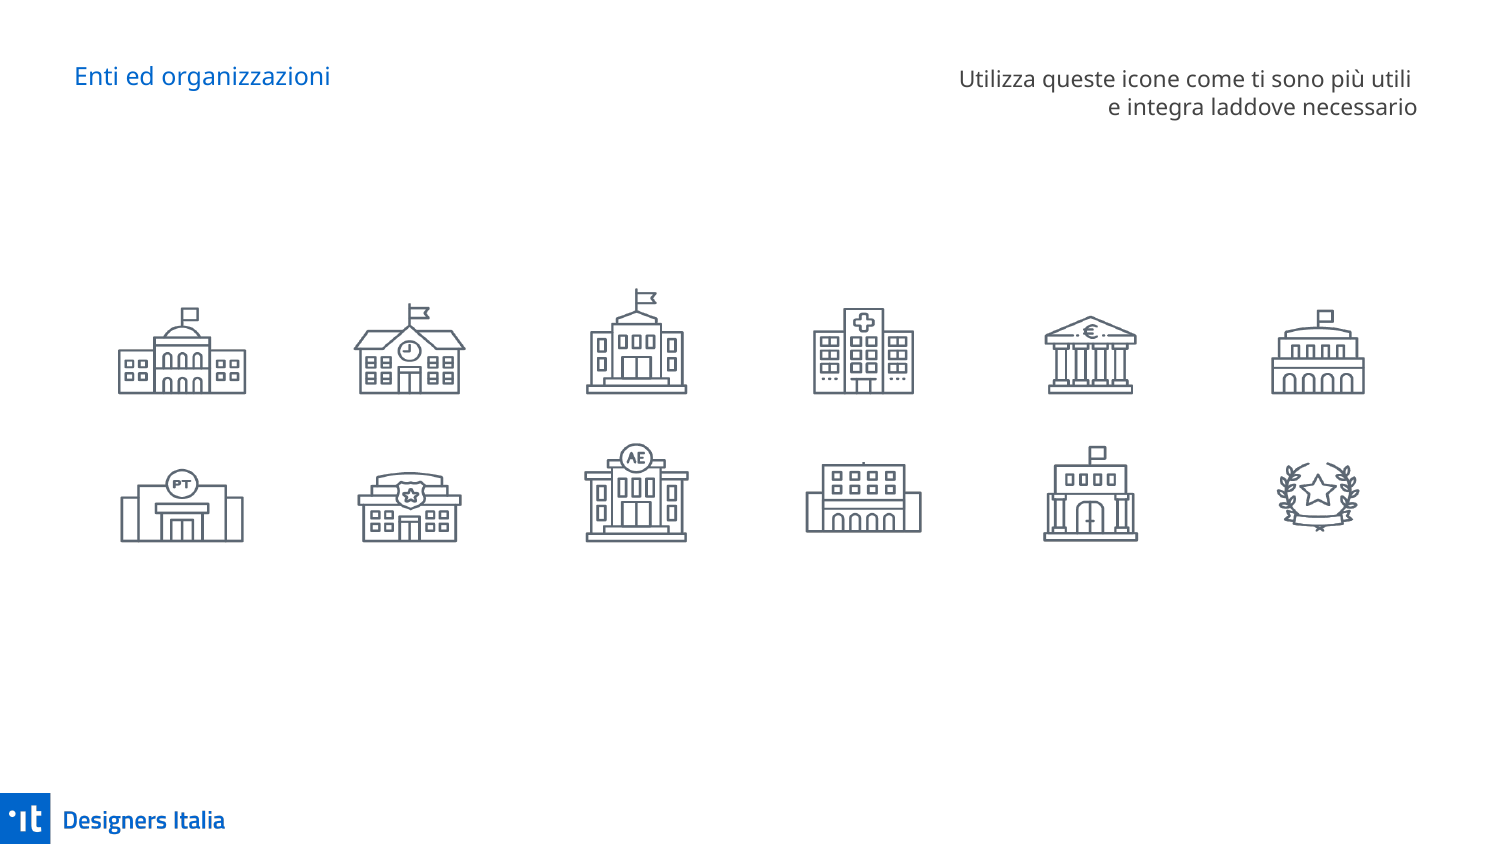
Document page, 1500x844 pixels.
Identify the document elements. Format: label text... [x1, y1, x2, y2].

picture [1244, 279, 1392, 408]
picture [789, 462, 938, 556]
picture [1244, 427, 1392, 556]
picture [789, 279, 938, 408]
picture [108, 279, 256, 408]
picture [335, 279, 484, 408]
picture [1016, 435, 1165, 565]
text_box Utilizza queste icone come ti sono più utili e integra laddove necessario [750, 49, 1434, 101]
picture [562, 279, 711, 408]
picture [1016, 279, 1165, 408]
picture [562, 427, 711, 556]
picture [108, 427, 256, 556]
picture [335, 427, 484, 556]
picture [0, 793, 238, 844]
text_box Enti ed organizzazioni [59, 52, 696, 99]
